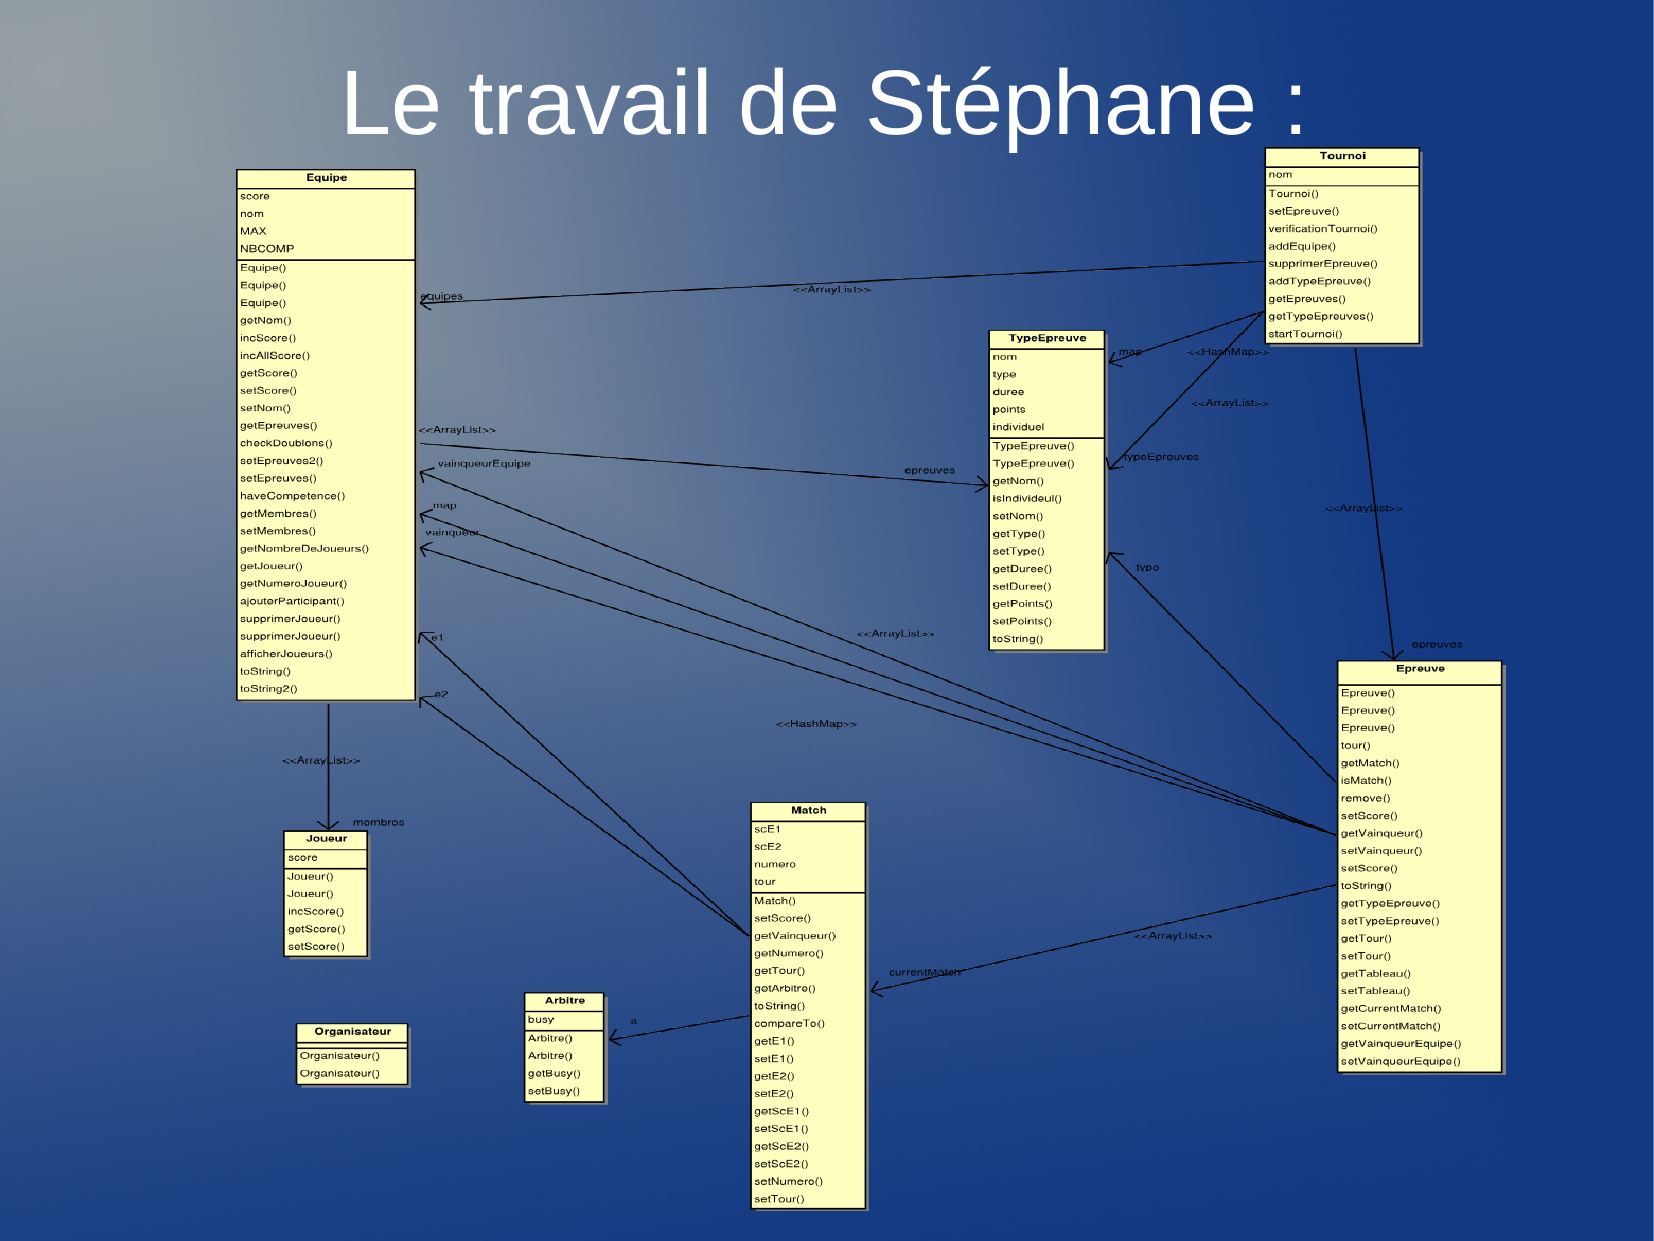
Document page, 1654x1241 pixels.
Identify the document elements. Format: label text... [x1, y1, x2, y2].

picture [0, 0, 1654, 1241]
title Le travail de Stéphane : [81, 14, 1570, 192]
